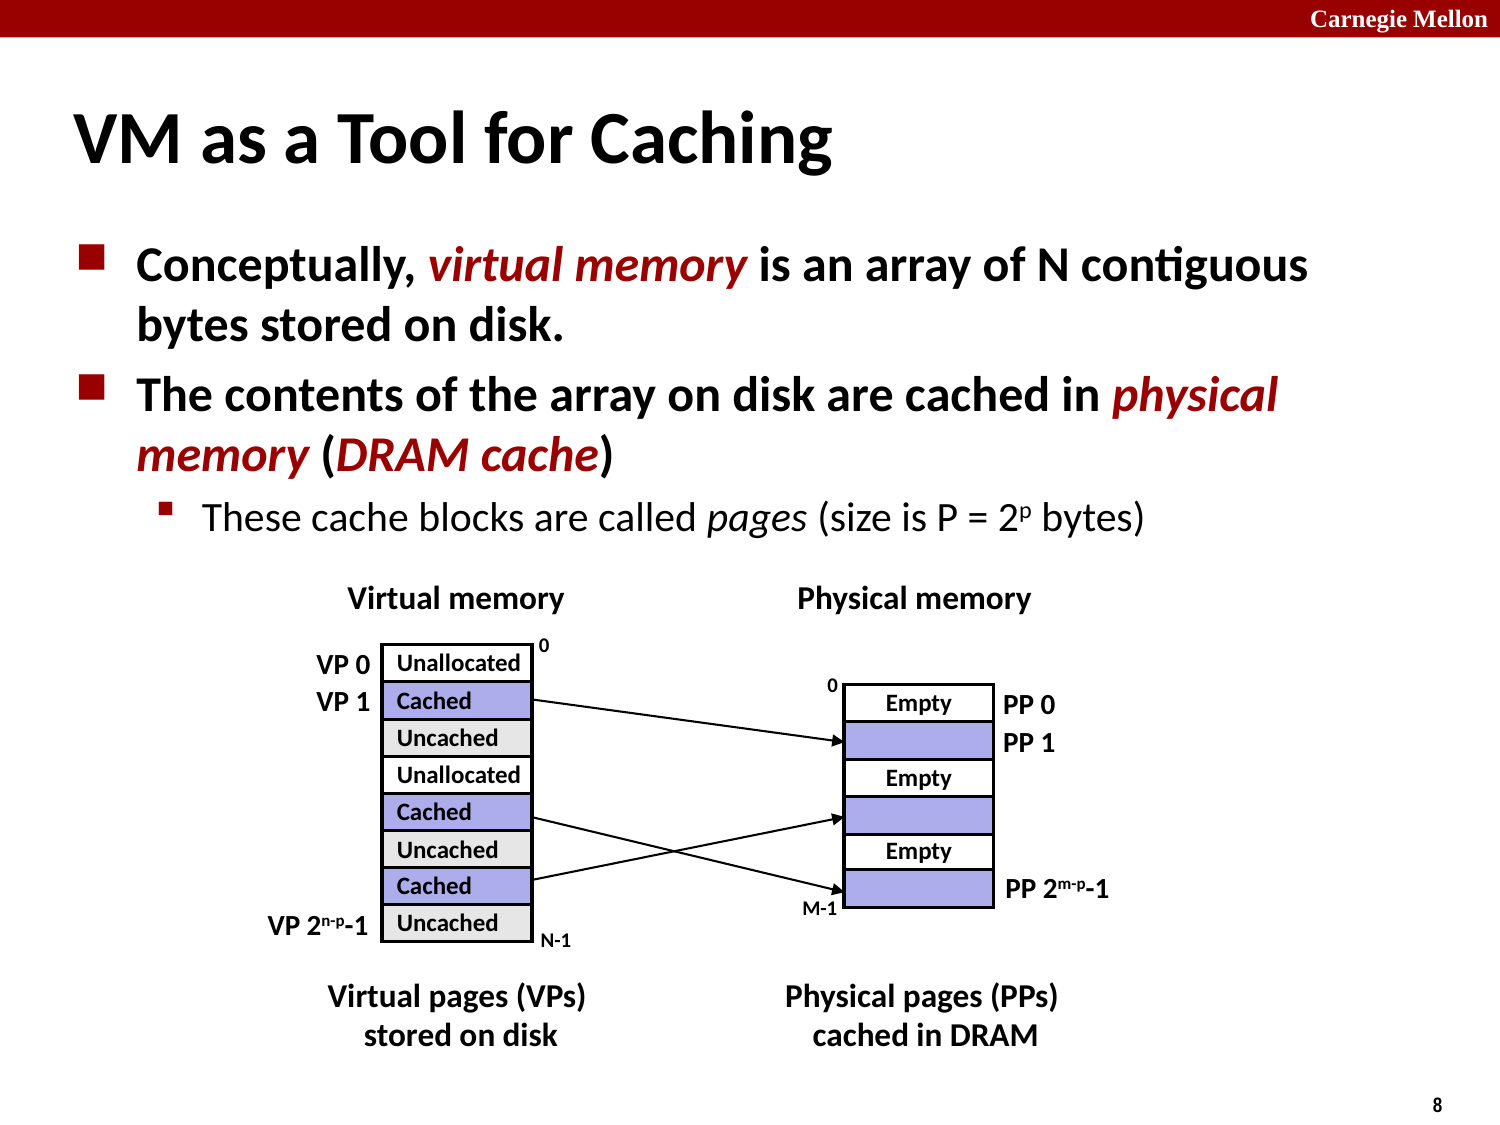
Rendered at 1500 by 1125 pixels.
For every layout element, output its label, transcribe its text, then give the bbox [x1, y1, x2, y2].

text_box VP 2n-p-1 [252, 903, 384, 949]
text_box [843, 870, 990, 908]
title VM as a Tool for Caching [58, 71, 1304, 197]
text_box Empty [843, 759, 994, 796]
text_box 0 [812, 665, 853, 706]
text_box Virtual memory [332, 574, 581, 625]
text_box N-1 [525, 919, 586, 960]
text_box Cached [382, 867, 532, 905]
text_box Unallocated [382, 644, 532, 681]
text_box VP 0 [301, 642, 386, 679]
text_box 0 [523, 625, 565, 665]
text_box Uncached [382, 719, 532, 756]
text_box PP 0 [988, 679, 1071, 717]
text_box Empty [843, 684, 988, 721]
text_box VP 1 [301, 679, 382, 726]
text_box Empty [843, 835, 994, 870]
text_box Uncached [384, 905, 532, 942]
text_box PP 2m-p-1 [990, 866, 1125, 912]
text_box [843, 721, 988, 759]
text_box Uncached [382, 830, 532, 867]
text_box M-1 [787, 888, 853, 929]
text_box Cached [382, 681, 532, 719]
text_box PP 1 [988, 717, 1071, 767]
text_box Physical pages (PPs) cached in DRAM [770, 968, 1082, 1062]
list Conceptually, virtual memory is an array of N contiguous bytes stored on disk. The contents of the array on disk are cached in physical memory (DRAM cache) These cache blocks are called pages (size is P = 2p bytes) [65, 223, 1361, 563]
text_box Physical memory [782, 574, 1047, 625]
text_box Cached [382, 793, 532, 830]
text_box Virtual pages (VPs) stored on disk [312, 968, 610, 1062]
text_box Unallocated [382, 756, 532, 793]
text_box [843, 796, 994, 835]
